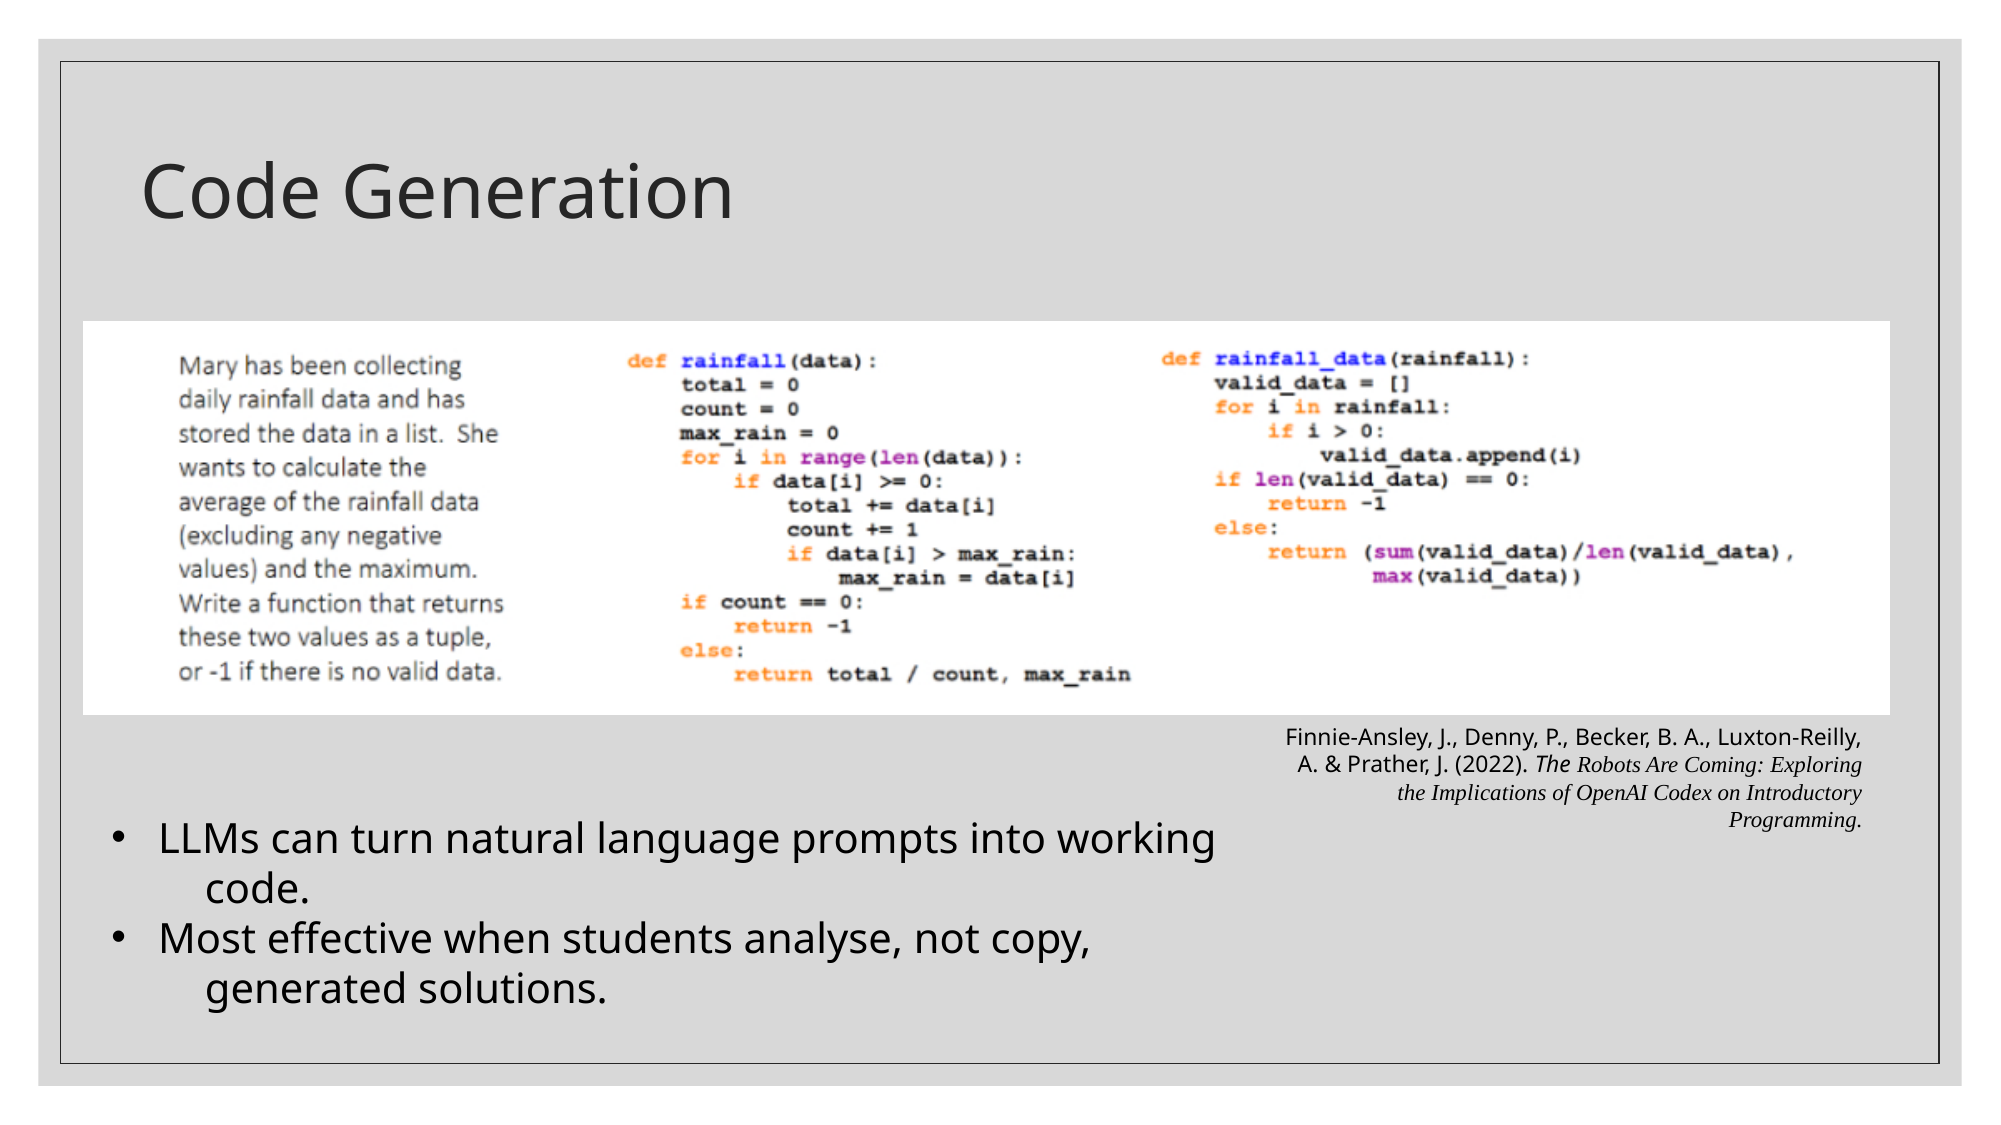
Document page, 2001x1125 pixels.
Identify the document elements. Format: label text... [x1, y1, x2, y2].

picture [83, 321, 1890, 715]
title Code Generation [125, 81, 1776, 307]
text_box LLMs can turn natural language prompts into working code. Most effective when students analyse, not copy, generated solutions. [96, 803, 1309, 1022]
text_box Finnie-Ansley, J., Denny, P., Becker, B. A., Luxton-Reilly, A. & Prather, J. (2022). The Robots Are Coming: Exploring the Implications of OpenAI Codex on Introductory Programming. [1270, 714, 1890, 842]
